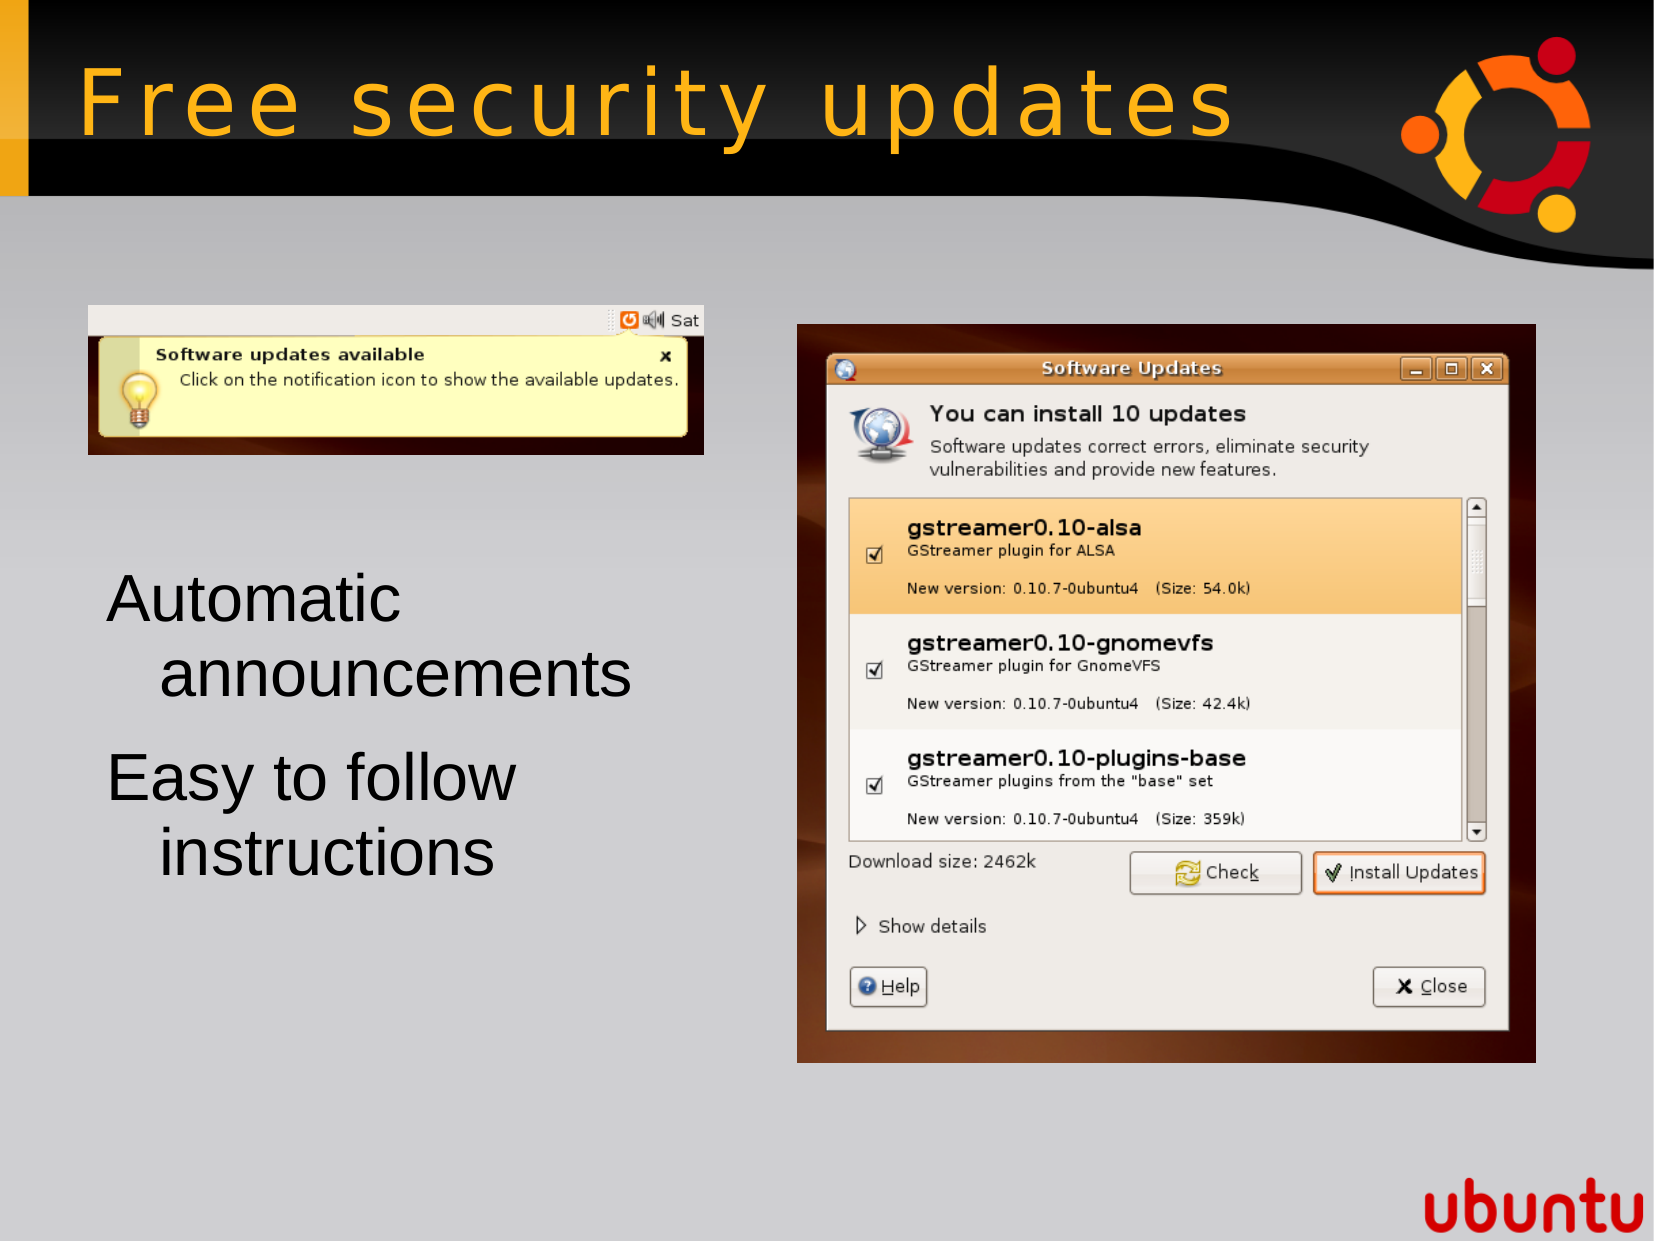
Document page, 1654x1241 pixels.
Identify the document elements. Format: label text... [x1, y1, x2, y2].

title Free security updates [76, 0, 1300, 207]
picture [0, 0, 1654, 1241]
list Automatic announcements Easy to follow instructions [88, 561, 797, 975]
